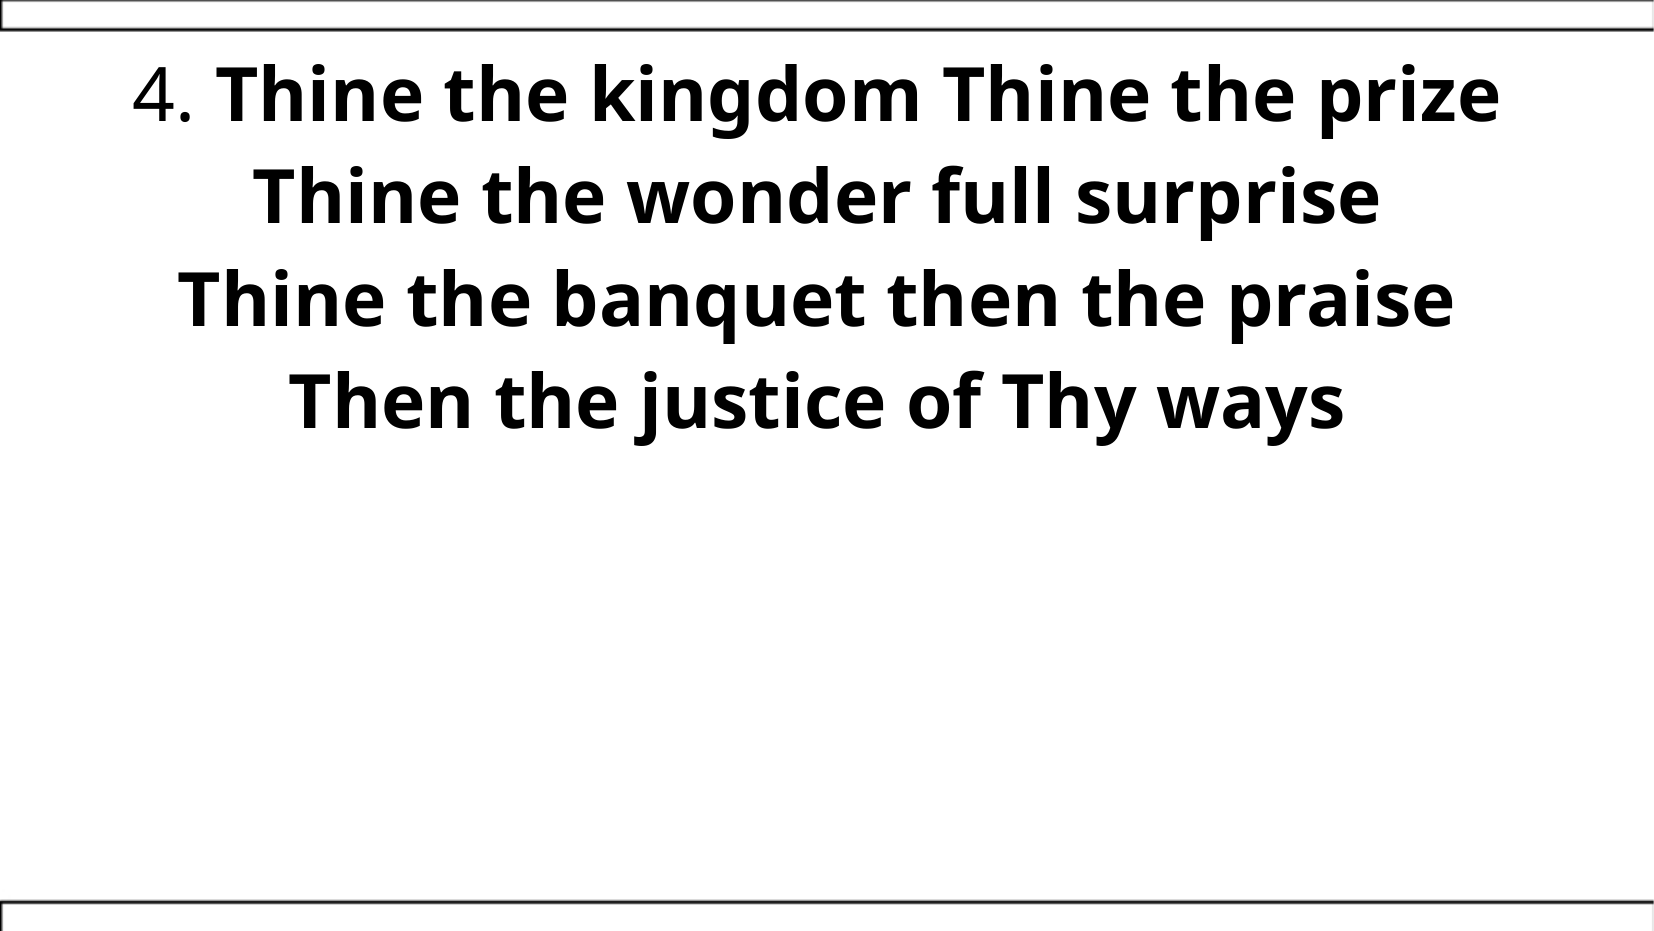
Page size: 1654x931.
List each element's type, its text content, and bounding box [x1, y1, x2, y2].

picture [0, 0, 1654, 931]
text_box 4. Thine the kingdom Thine the prize Thine the wonder full surprise Thine the banquet then the praise Then the justice of Thy ways [75, 34, 1561, 466]
